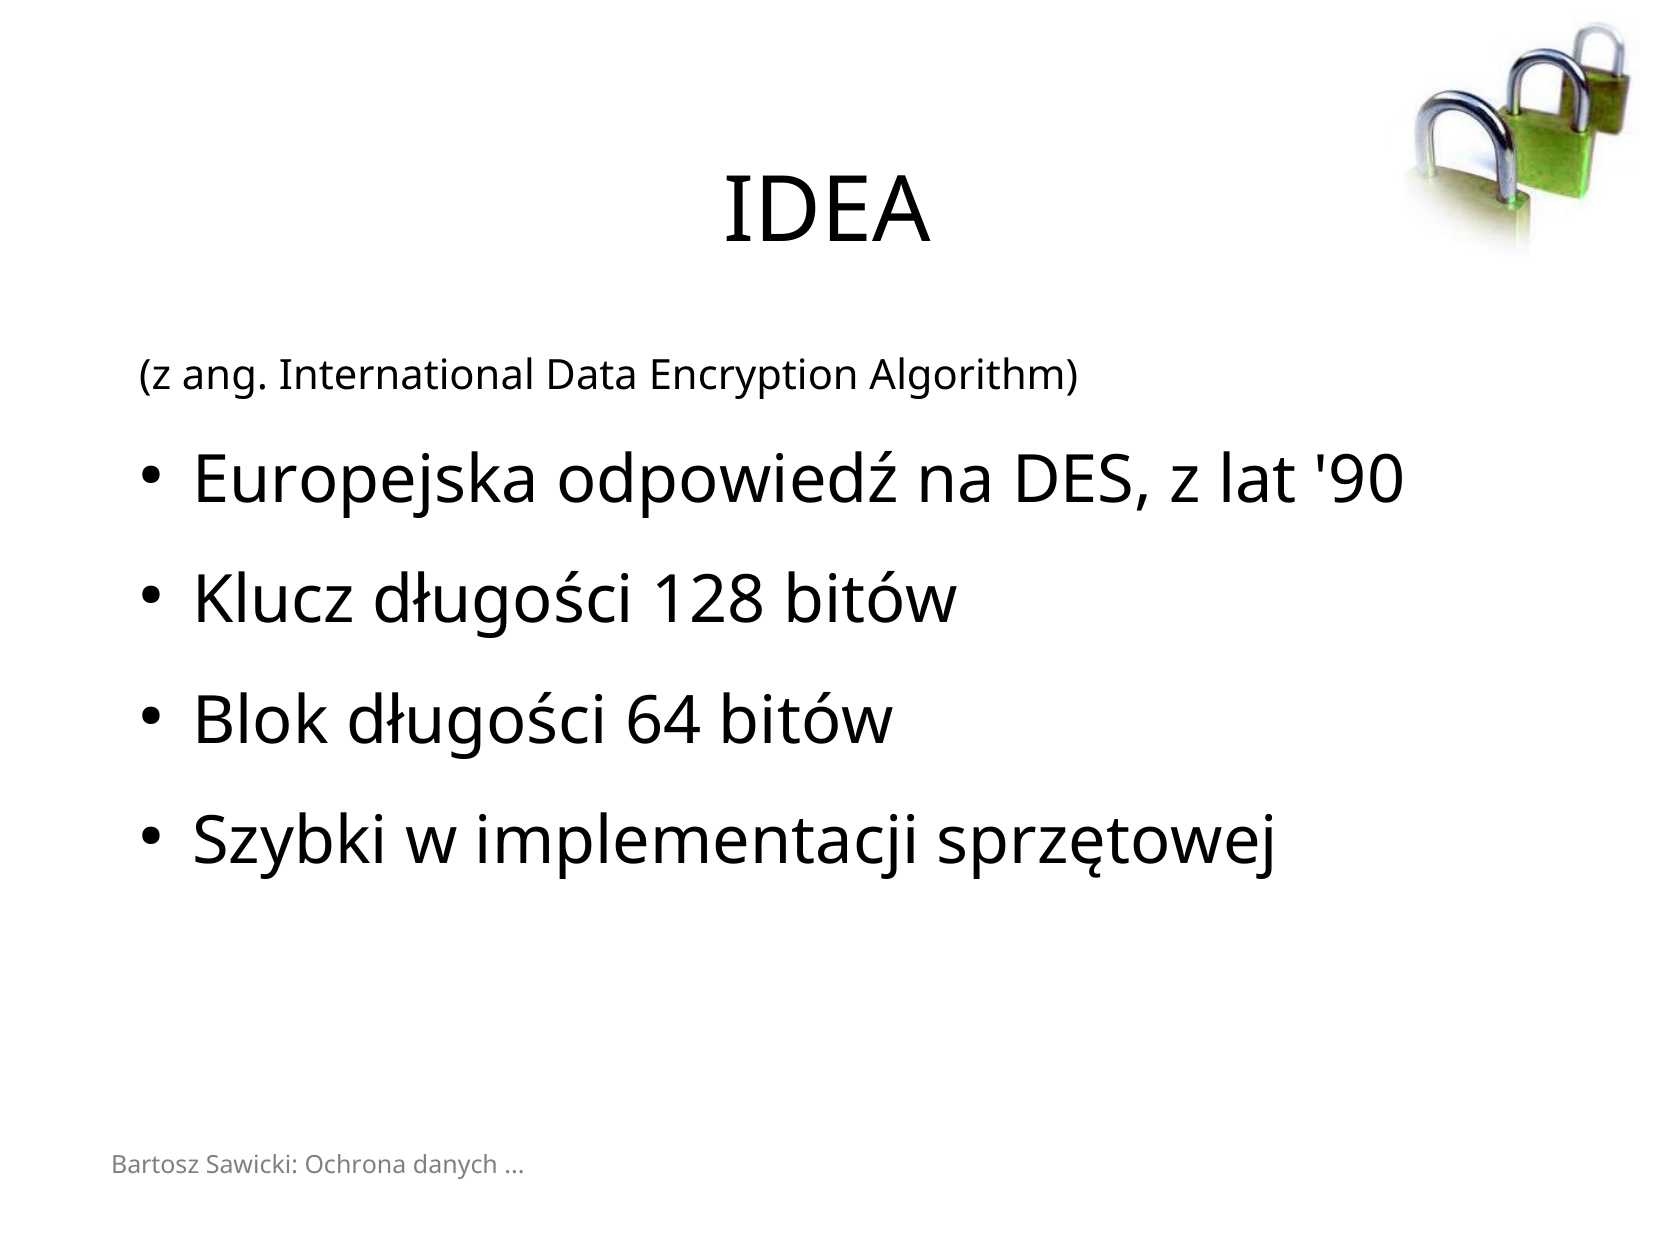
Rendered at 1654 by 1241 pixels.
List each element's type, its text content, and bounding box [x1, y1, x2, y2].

title IDEA [121, 102, 1534, 311]
picture [1385, 14, 1640, 266]
list (z ang. International Data Encryption Algorithm) Europejska odpowiedź na DES, z lat '90 Klucz długości 128 bitów Blok długości 64 bitów Szybki w implementacji sprzętowej [121, 344, 1534, 1127]
